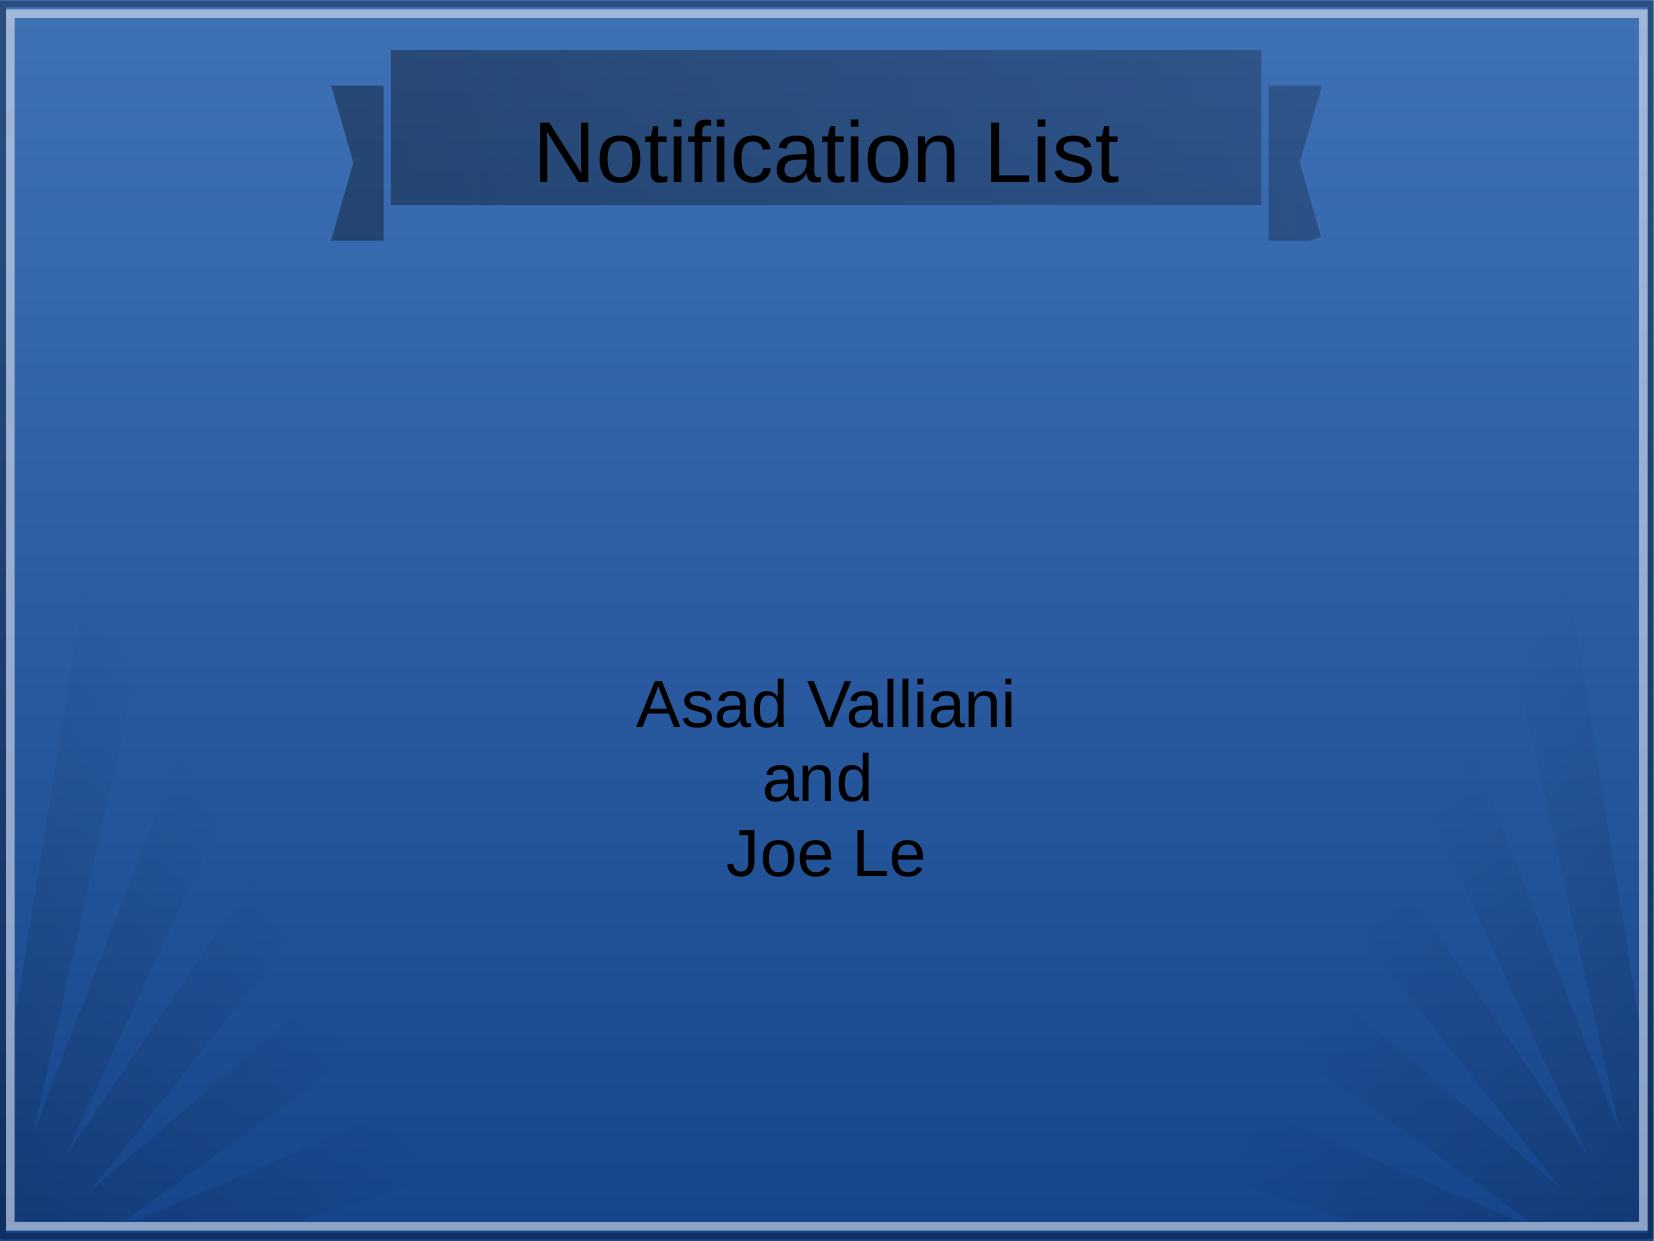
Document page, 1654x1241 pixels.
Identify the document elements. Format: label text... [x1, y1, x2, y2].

title Notification List [82, 49, 1571, 257]
subtitle Asad Valliani and Joe Le [82, 299, 1571, 1241]
